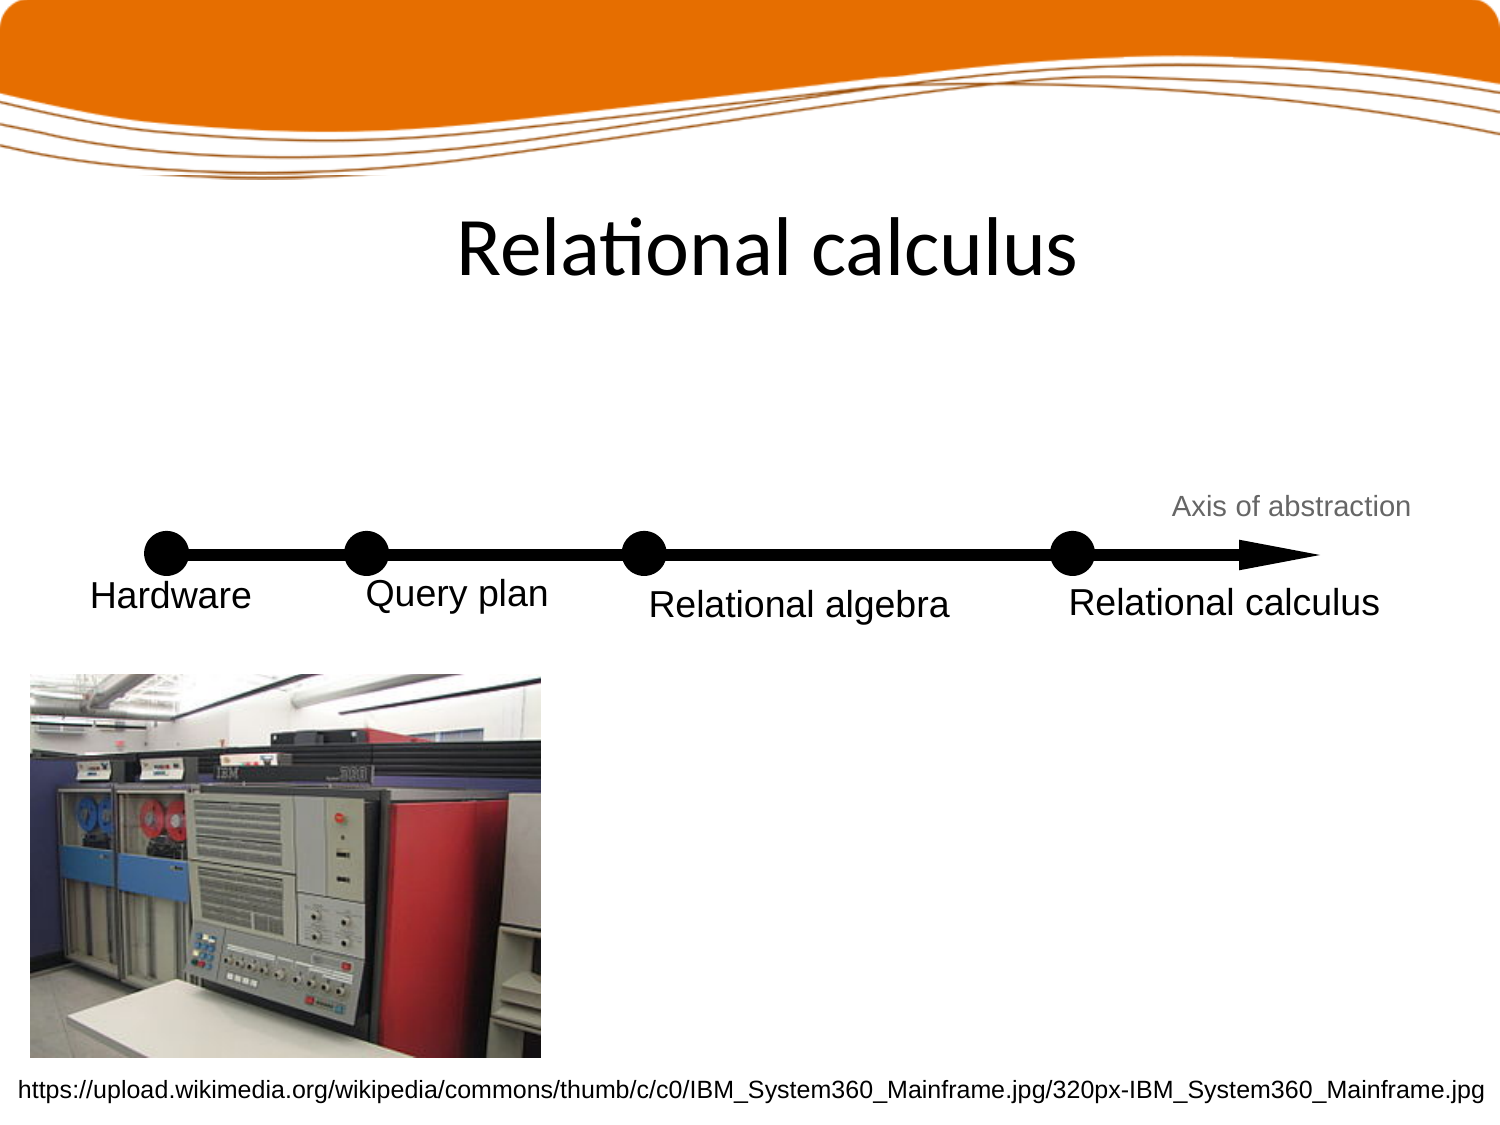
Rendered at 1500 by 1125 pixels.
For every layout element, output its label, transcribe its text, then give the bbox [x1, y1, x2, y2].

picture [30, 674, 541, 1058]
text_box Relational algebra [633, 576, 965, 634]
text_box Query plan [350, 564, 564, 622]
text_box https://upload.wikimedia.org/wikipedia/commons/thumb/c/c0/IBM_System360_Mainframe.jpg/320px-IBM_System360_Mainframe.jpg [3, 1068, 1500, 1114]
text_box [621, 530, 667, 576]
text_box [1050, 530, 1096, 573]
text_box [344, 530, 390, 569]
picture [0, 0, 1500, 180]
text_box Hardware [75, 567, 267, 625]
text_box Relational calculus [230, 184, 1306, 300]
text_box Relational calculus [1053, 573, 1396, 631]
text_box [144, 530, 190, 567]
text_box Axis of abstraction [1157, 482, 1427, 531]
